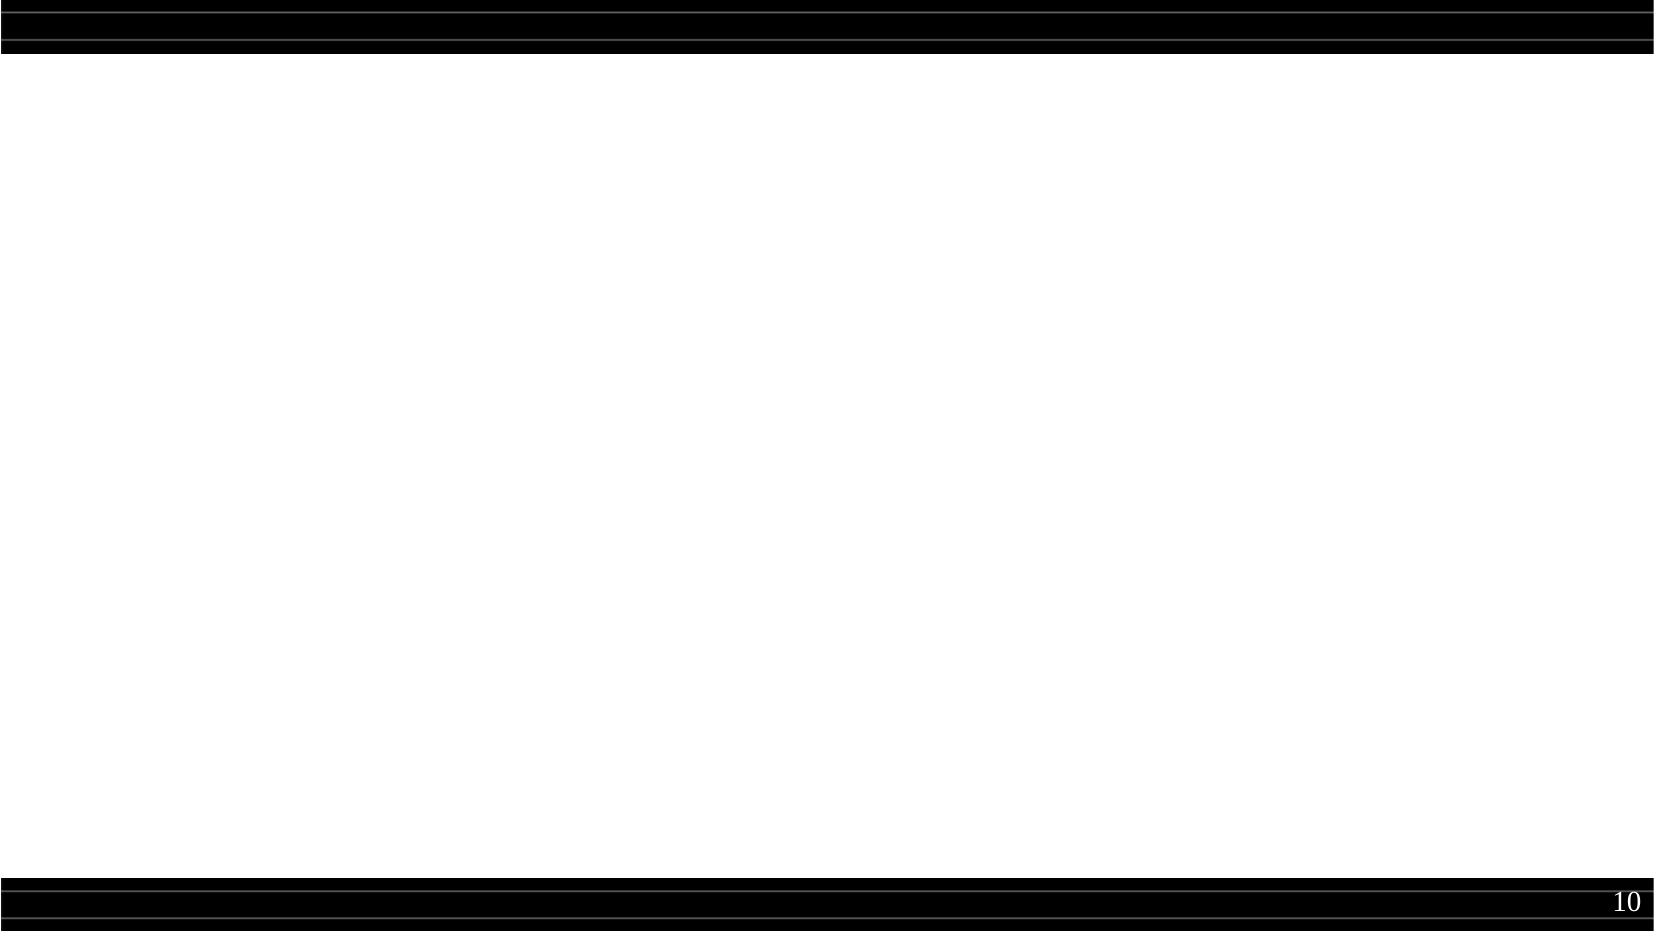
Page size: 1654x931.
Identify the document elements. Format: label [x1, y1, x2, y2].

picture [1, 0, 1654, 54]
picture [1, 878, 1654, 931]
